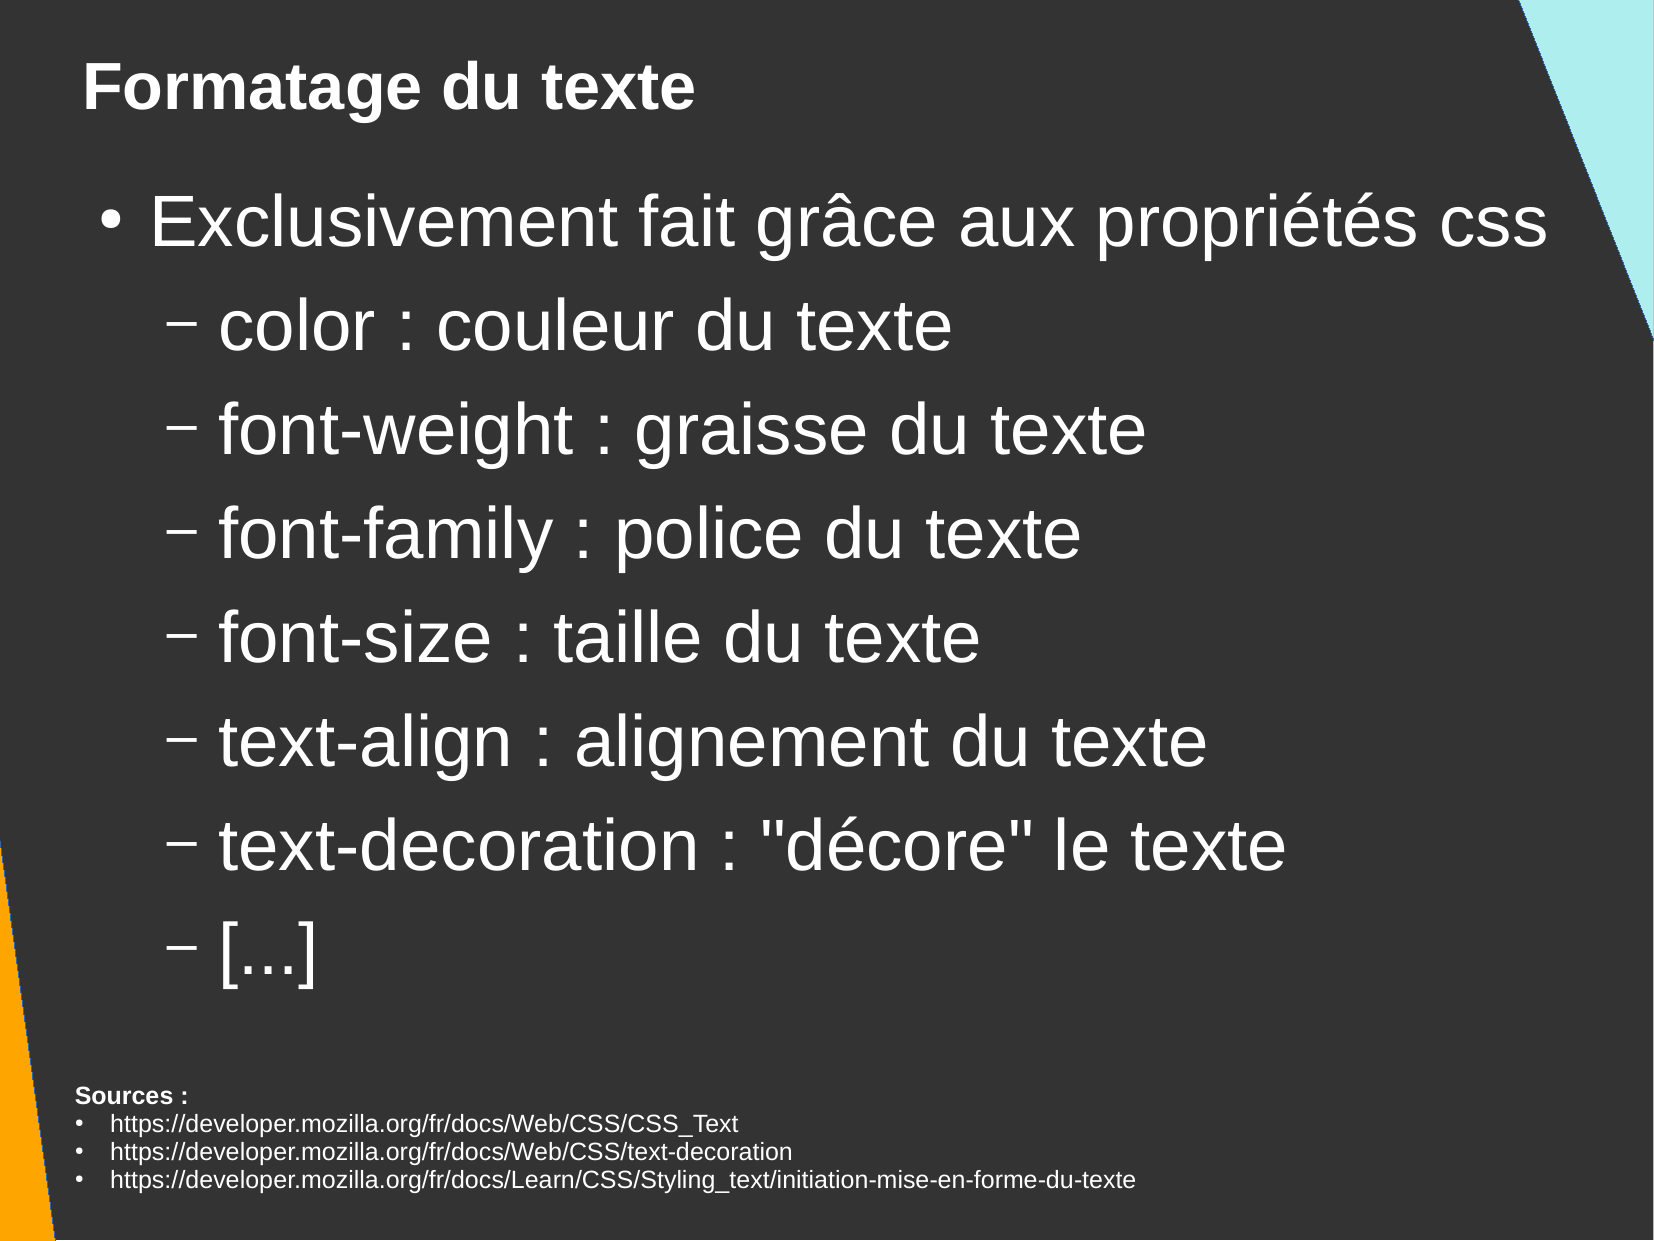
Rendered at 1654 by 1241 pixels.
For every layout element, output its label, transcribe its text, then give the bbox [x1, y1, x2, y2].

text_box [0, 840, 56, 1241]
text_box [1518, 0, 1654, 341]
title Formatage du texte [82, 49, 1571, 152]
text_box Sources : https://developer.mozilla.org/fr/docs/Web/CSS/CSS_Text https://developer.mozilla.org/fr/docs/Web/CSS/text-decoration https://developer.mozilla.org/fr/docs/Learn/CSS/Styling_text/initiation-mise-en-forme-du-texte [60, 1074, 1546, 1241]
list Exclusivement fait grâce aux propriétés css color : couleur du texte font-weight : graisse du texte font-family : police du texte font-size : taille du texte text-align : alignement du texte text-decoration : "décore" le texte [...] [80, 180, 1605, 993]
